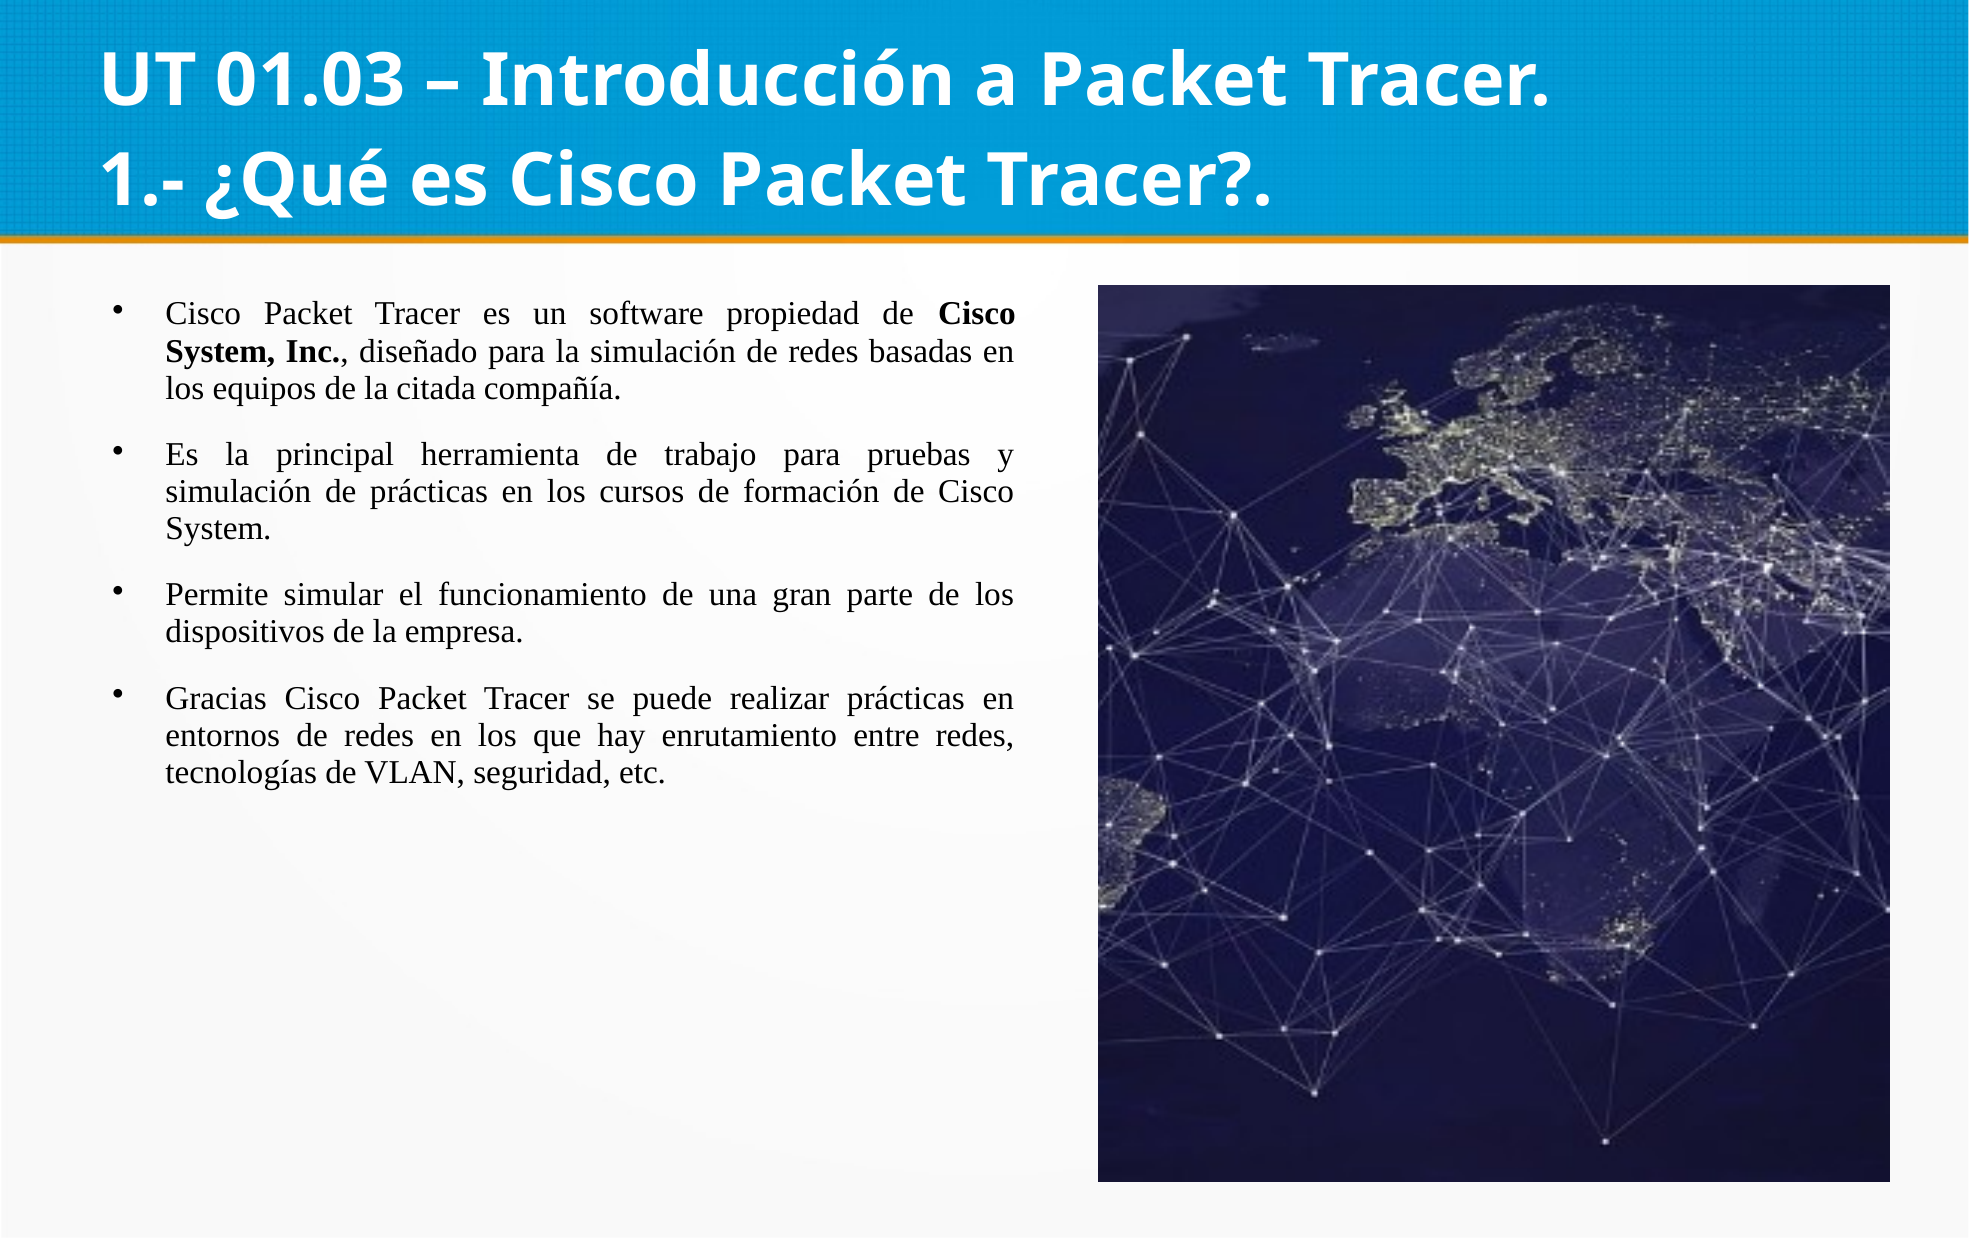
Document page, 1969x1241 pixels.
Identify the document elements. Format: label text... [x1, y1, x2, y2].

list Cisco Packet Tracer es un software propiedad de Cisco System, Inc., diseñado para la simulación de redes basadas en los equipos de la citada compañía. Es la principal herramienta de trabajo para pruebas y simulación de prácticas en los cursos de formación de Cisco System. Permite simular el funcionamiento de una gran parte de los dispositivos de la empresa. Gracias Cisco Packet Tracer se puede realizar prácticas en entornos de redes en los que hay enrutamiento entre redes, tecnologías de VLAN, seguridad, etc. [94, 295, 1016, 1182]
title UT 01.03 – Introducción a Packet Tracer. 1.- ¿Qué es Cisco Packet Tracer?. [98, 19, 1870, 227]
picture [0, 233, 1969, 1241]
